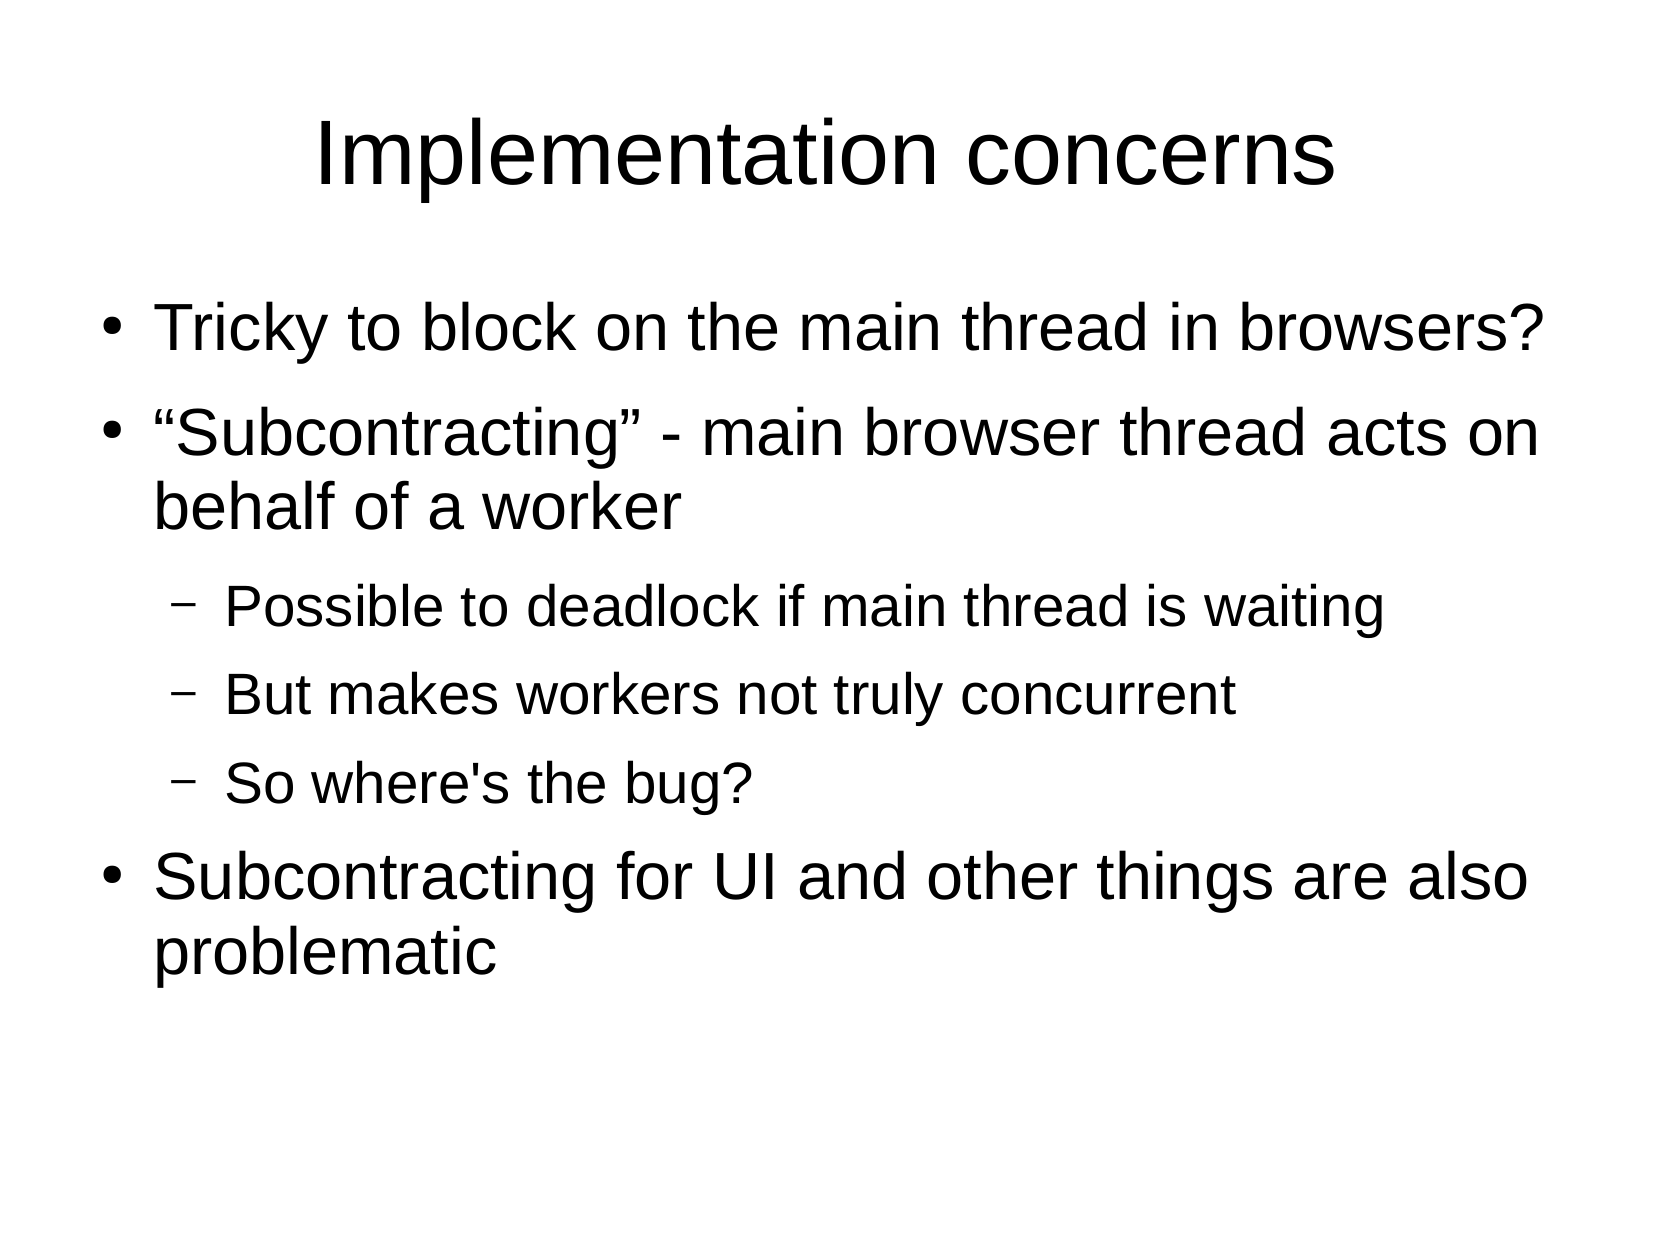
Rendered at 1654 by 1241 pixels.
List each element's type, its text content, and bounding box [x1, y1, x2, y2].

list Tricky to block on the main thread in browsers? “Subcontracting” - main browser thread acts on behalf of a worker Possible to deadlock if main thread is waiting But makes workers not truly concurrent So where's the bug? Subcontracting for UI and other things are also problematic [82, 290, 1571, 1196]
title Implementation concerns [82, 49, 1571, 257]
